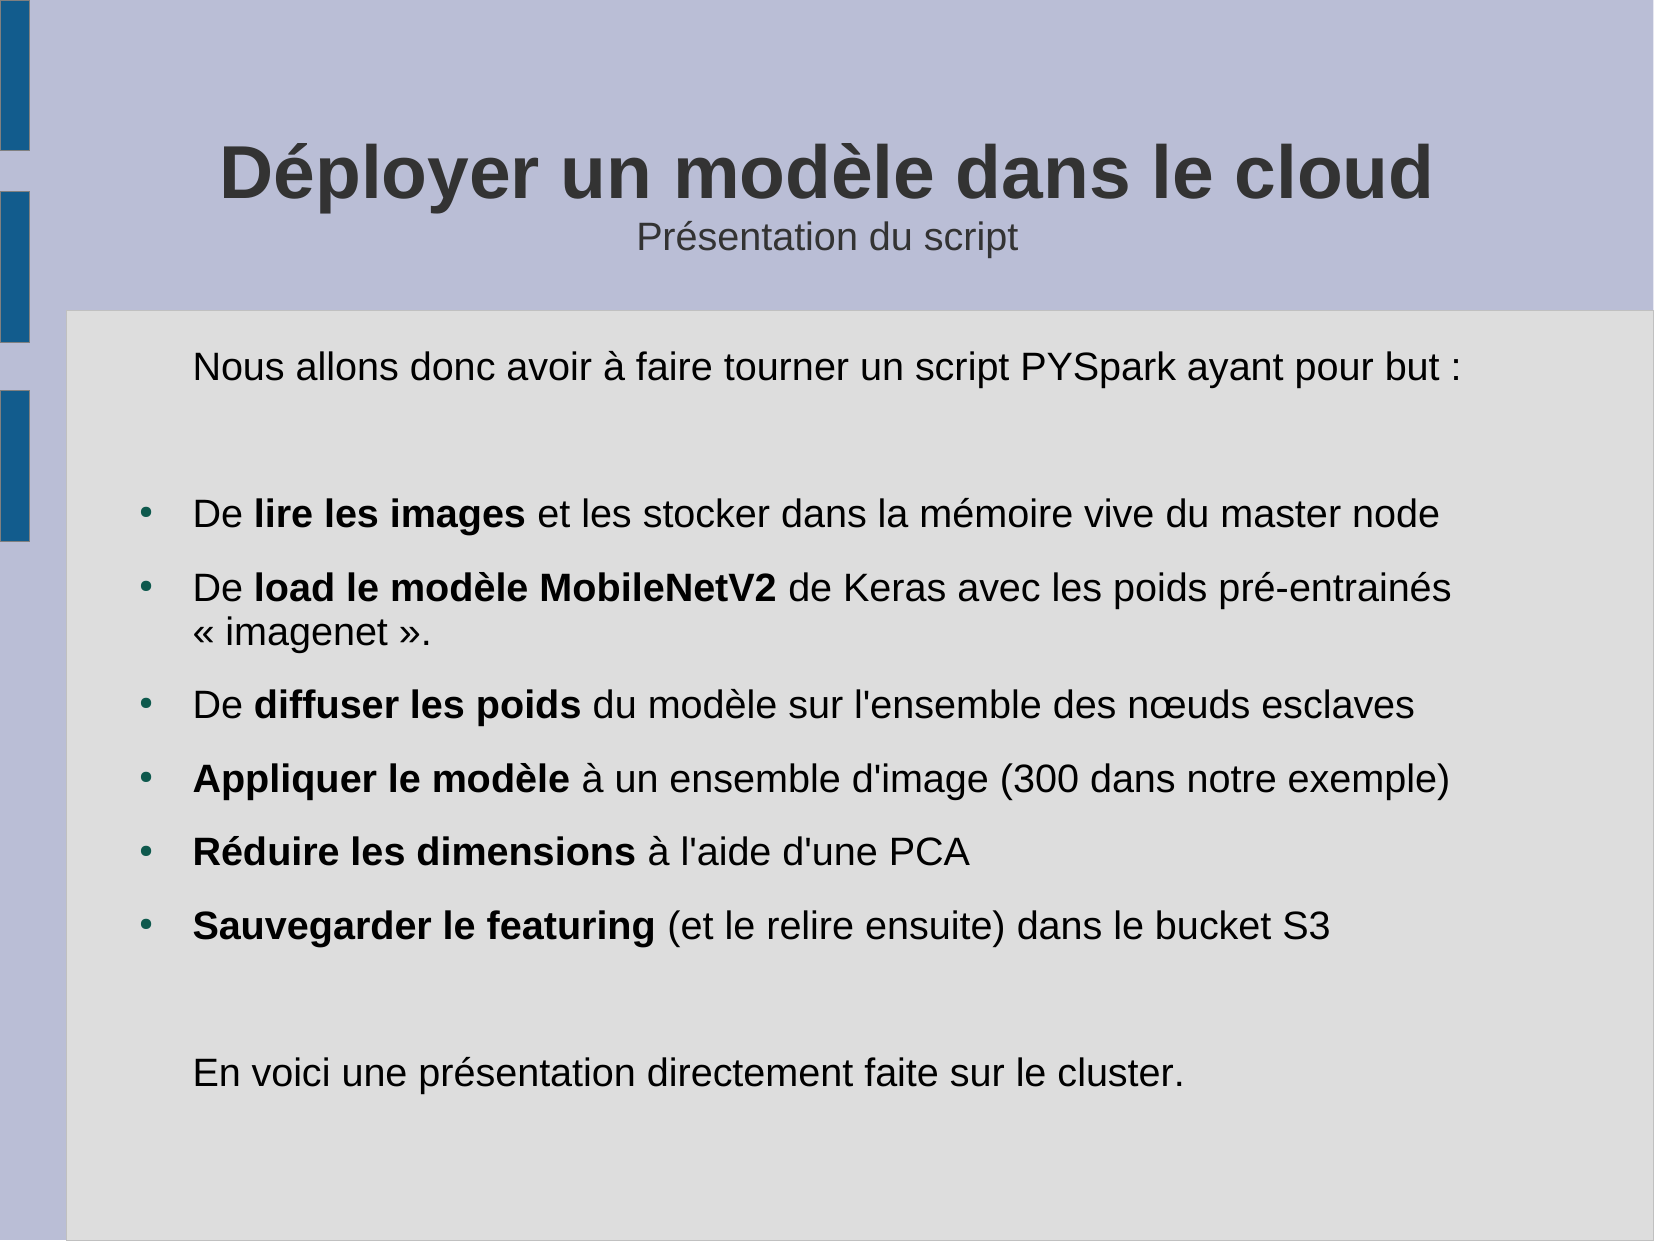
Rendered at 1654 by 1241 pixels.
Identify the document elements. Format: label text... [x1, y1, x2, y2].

title Déployer un modèle dans le cloud Présentation du script [121, 91, 1534, 299]
list Nous allons donc avoir à faire tourner un script PYSpark ayant pour but : De lire les images et les stocker dans la mémoire vive du master node De load le modèle MobileNetV2 de Keras avec les poids pré-entrainés « imagenet ». De diffuser les poids du modèle sur l'ensemble des nœuds esclaves Appliquer le modèle à un ensemble d'image (300 dans notre exemple) Réduire les dimensions à l'aide d'une PCA Sauvegarder le featuring (et le relire ensuite) dans le bucket S3 En voici une présentation directement faite sur le cluster. [121, 344, 1535, 1127]
